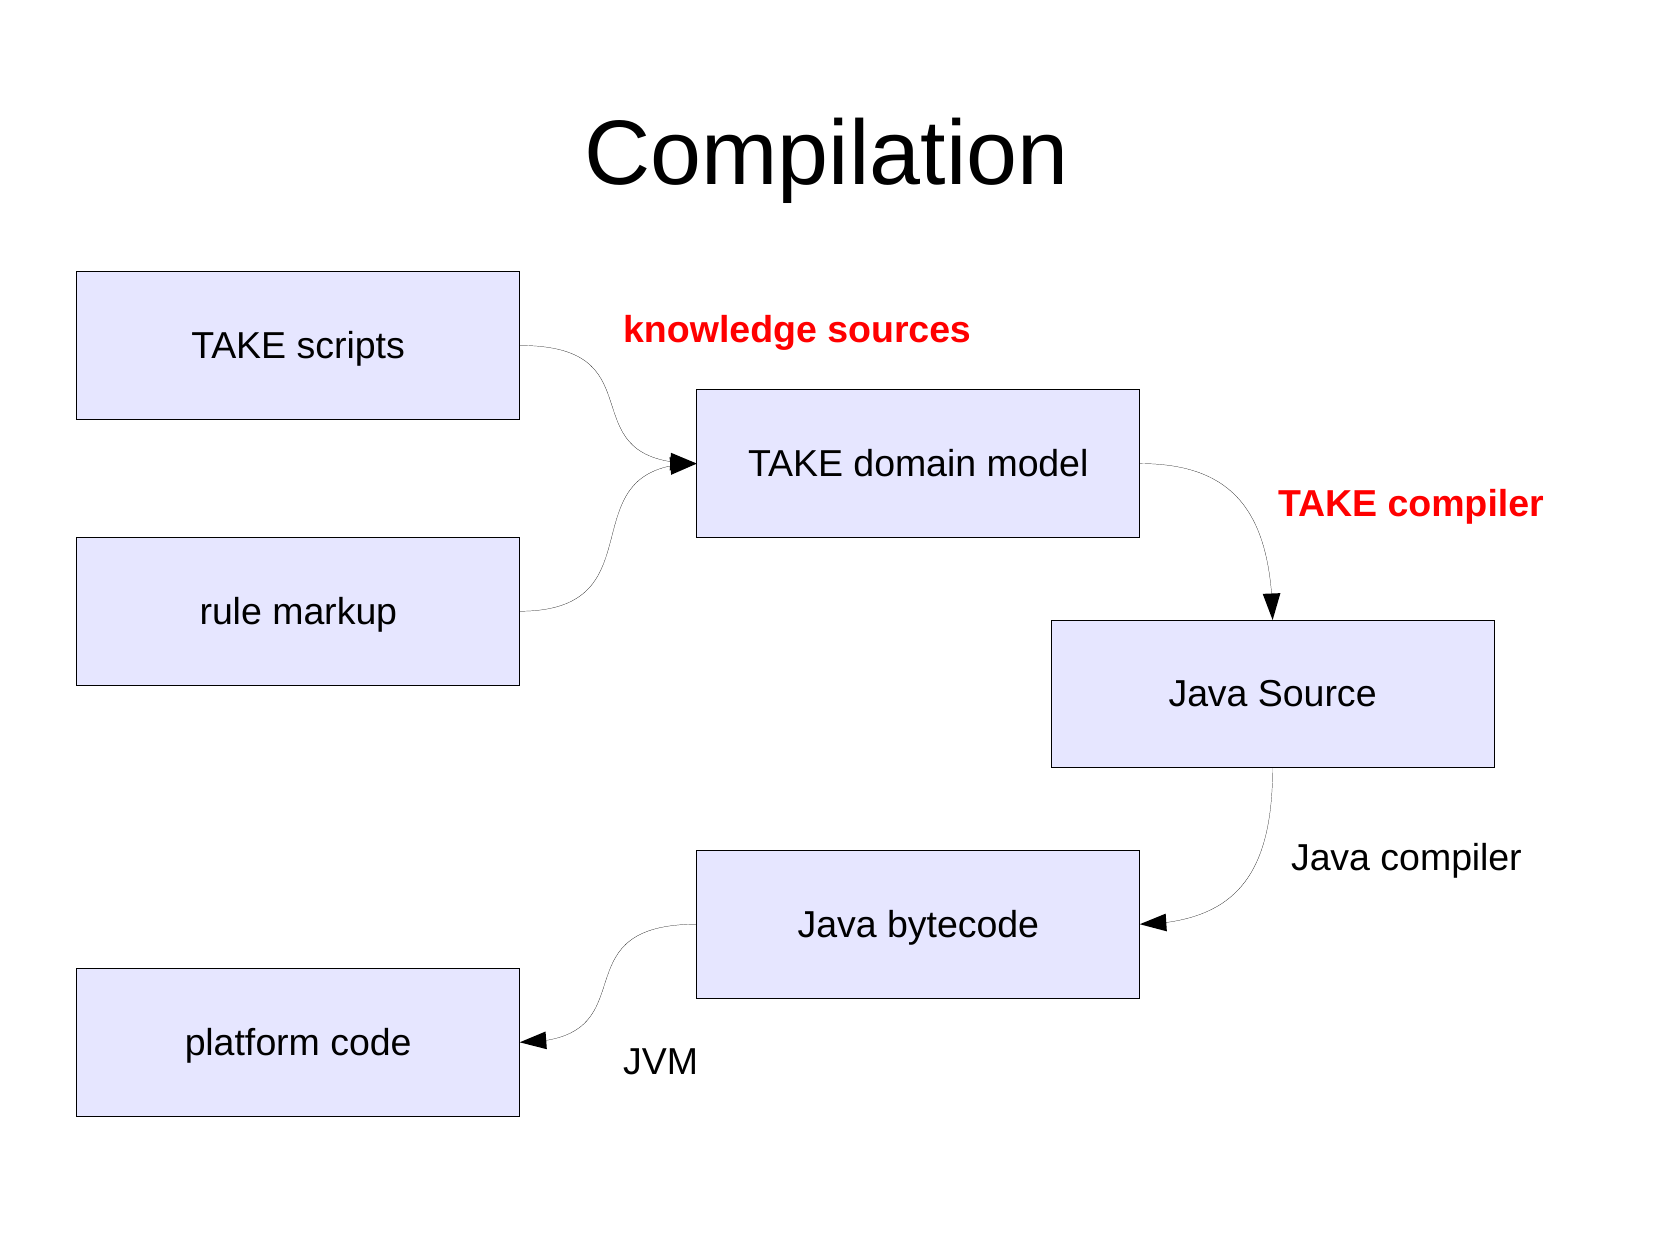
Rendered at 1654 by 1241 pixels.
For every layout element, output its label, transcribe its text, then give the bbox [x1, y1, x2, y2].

text_box Java compiler [1276, 828, 1536, 900]
text_box Java Source [1051, 620, 1495, 768]
text_box TAKE compiler [1263, 474, 1559, 547]
text_box platform code [76, 968, 520, 1117]
title Compilation [82, 49, 1571, 257]
text_box TAKE domain model [696, 389, 1140, 538]
text_box knowledge sources [608, 301, 986, 373]
text_box rule markup [76, 537, 520, 686]
text_box JVM [608, 1033, 713, 1105]
text_box Java bytecode [696, 850, 1140, 999]
text_box TAKE scripts [76, 271, 520, 420]
